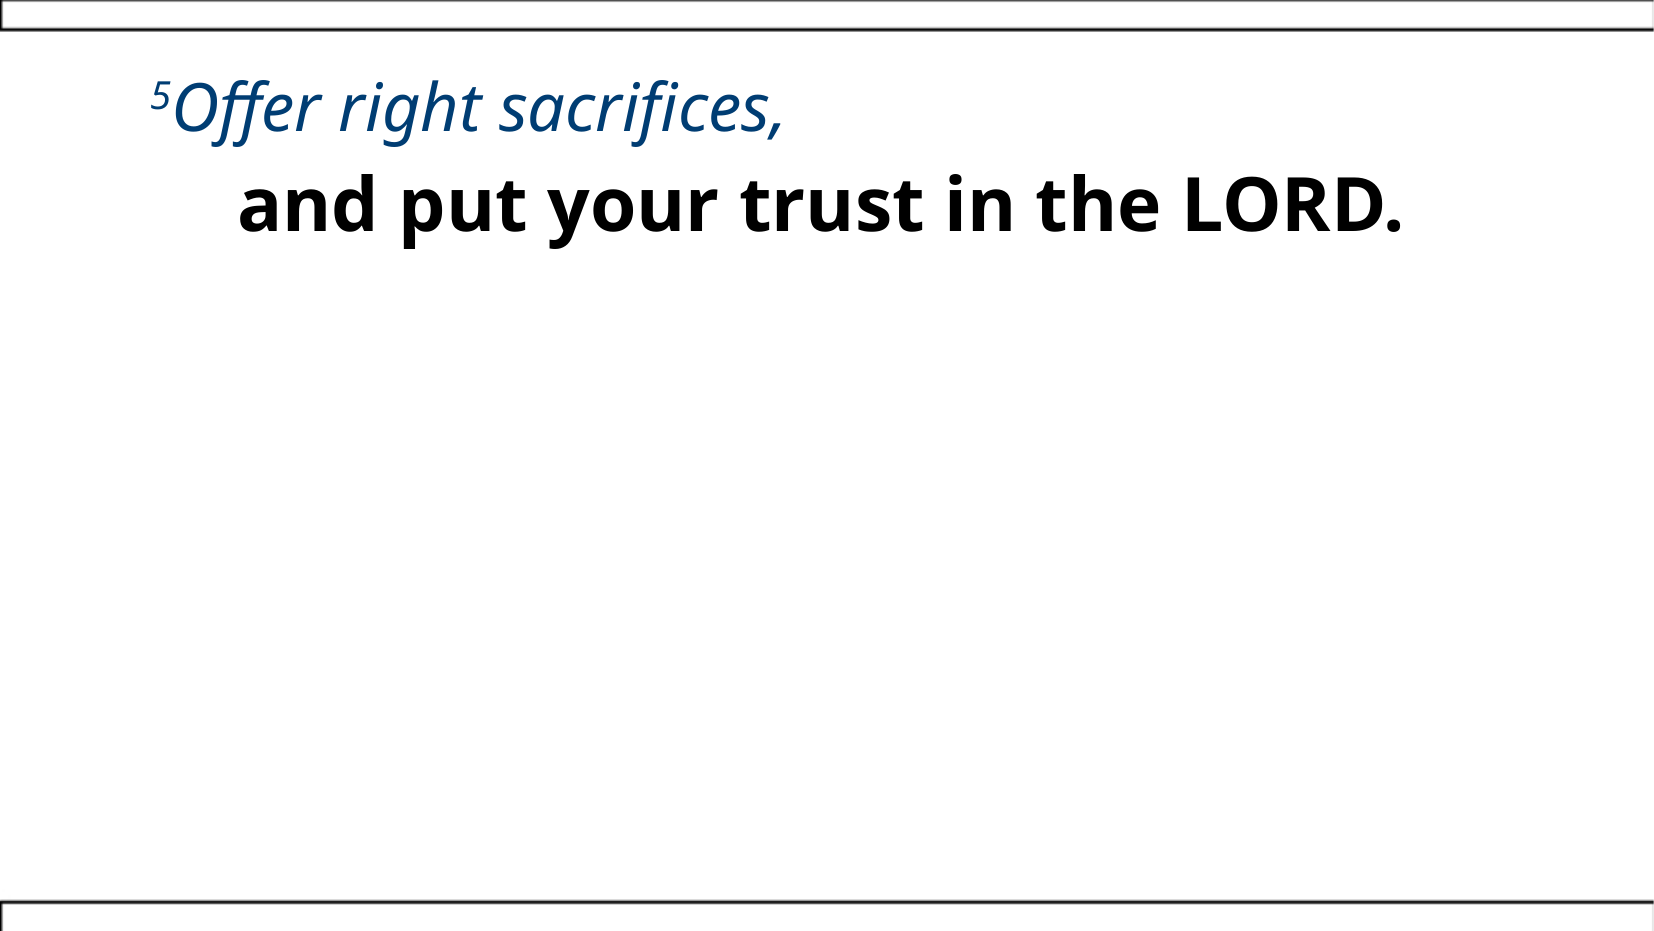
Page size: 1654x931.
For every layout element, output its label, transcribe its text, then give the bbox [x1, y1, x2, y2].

text_box 5Offer right sacrifices, and put your trust in the LORD. [135, 52, 1561, 271]
picture [0, 0, 1654, 931]
